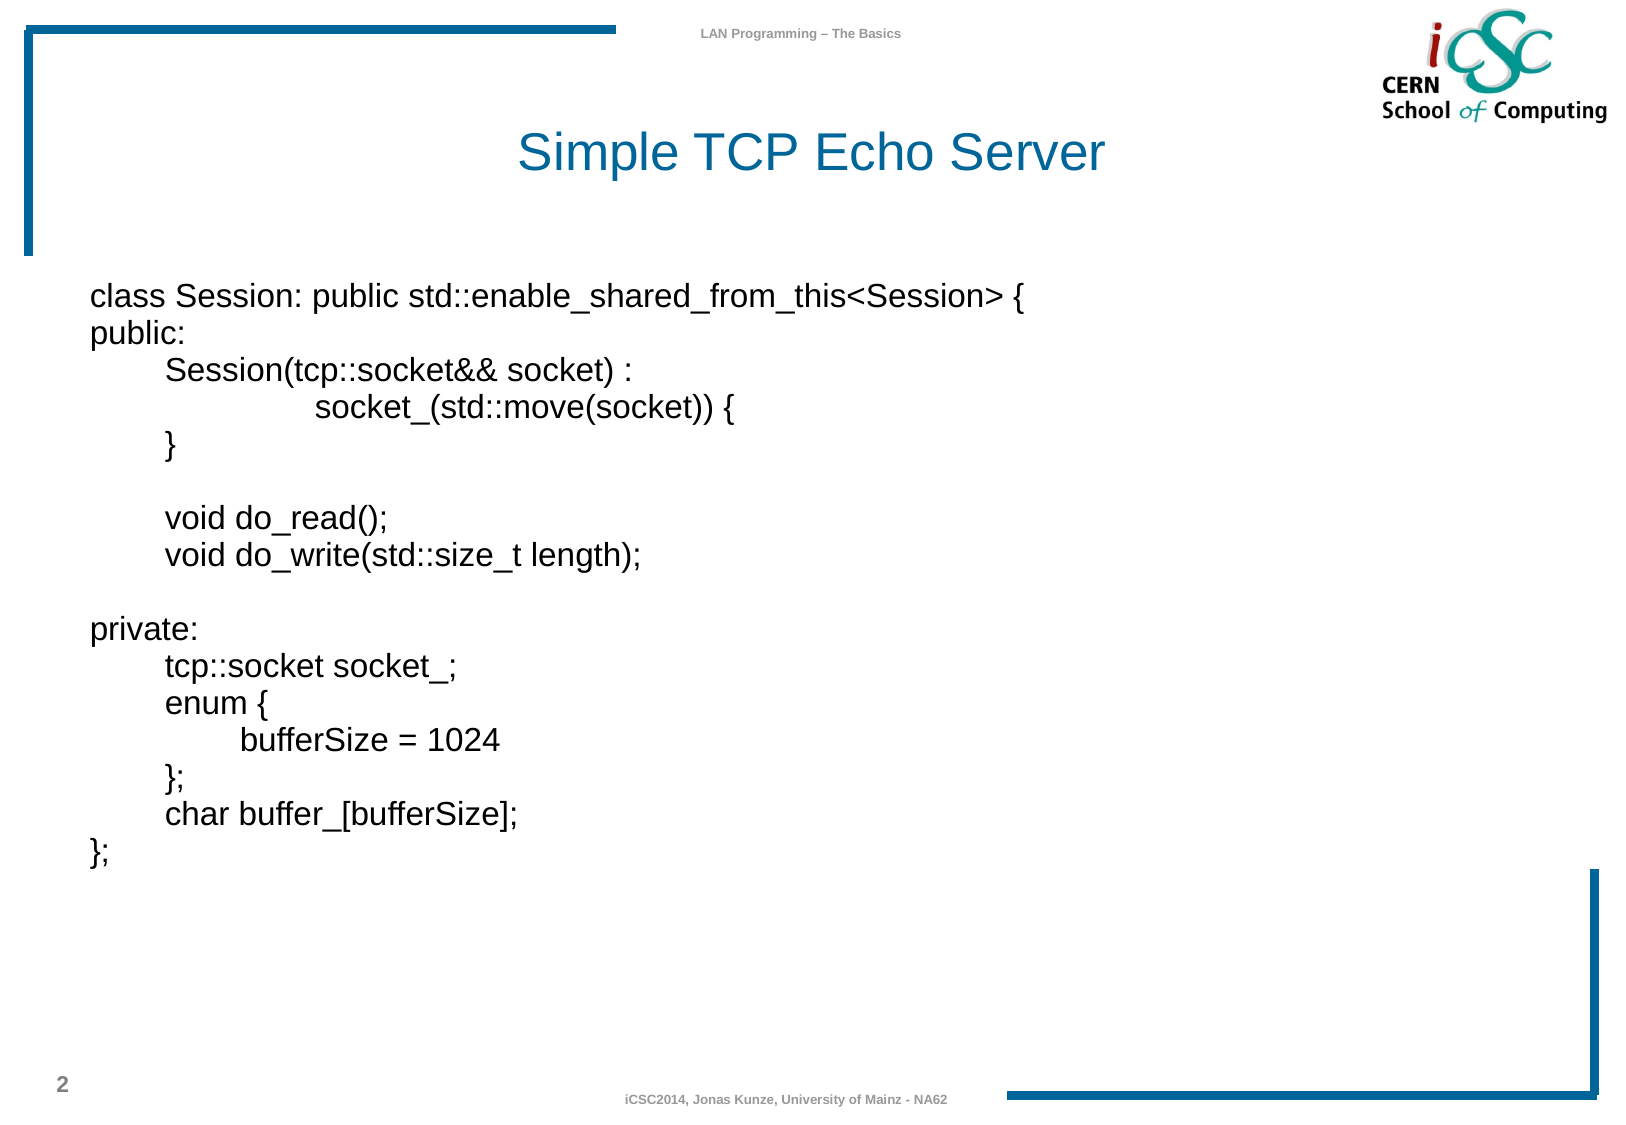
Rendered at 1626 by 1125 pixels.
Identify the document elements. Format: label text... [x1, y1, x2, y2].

title Simple TCP Echo Server [81, 44, 1544, 233]
picture [1381, 8, 1608, 125]
text_box class Session: public std::enable_shared_from_this<Session> { public: Session(tcp::socket&& socket) : socket_(std::move(socket)) { } void do_read(); void do_write(std::size_t length); private: tcp::socket socket_; enum { bufferSize = 1024 }; char buffer_[bufferSize]; }; [75, 270, 1546, 946]
